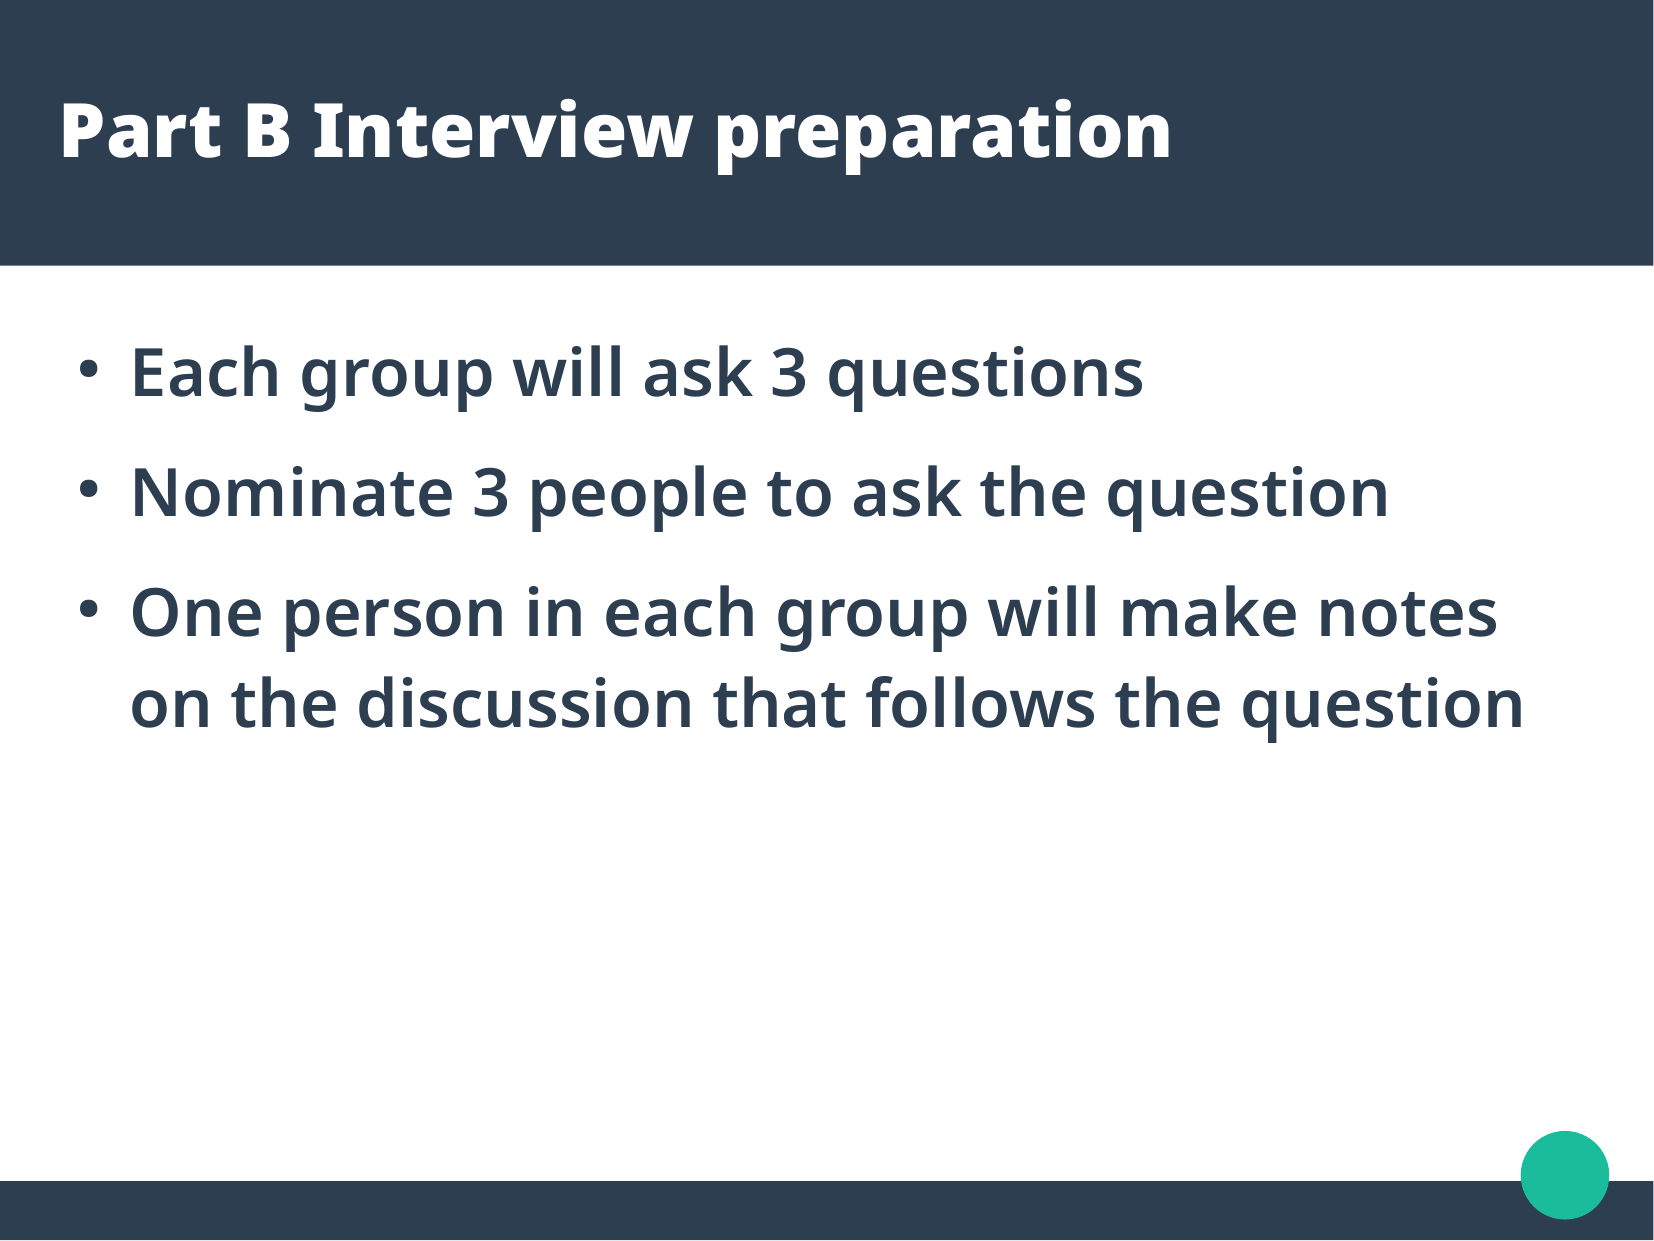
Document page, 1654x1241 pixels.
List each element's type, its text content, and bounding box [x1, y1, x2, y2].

list Each group will ask 3 questions Nominate 3 people to ask the question One person in each group will make notes on the discussion that follows the question [59, 324, 1595, 1152]
title Part B Interview preparation [59, 49, 1595, 207]
